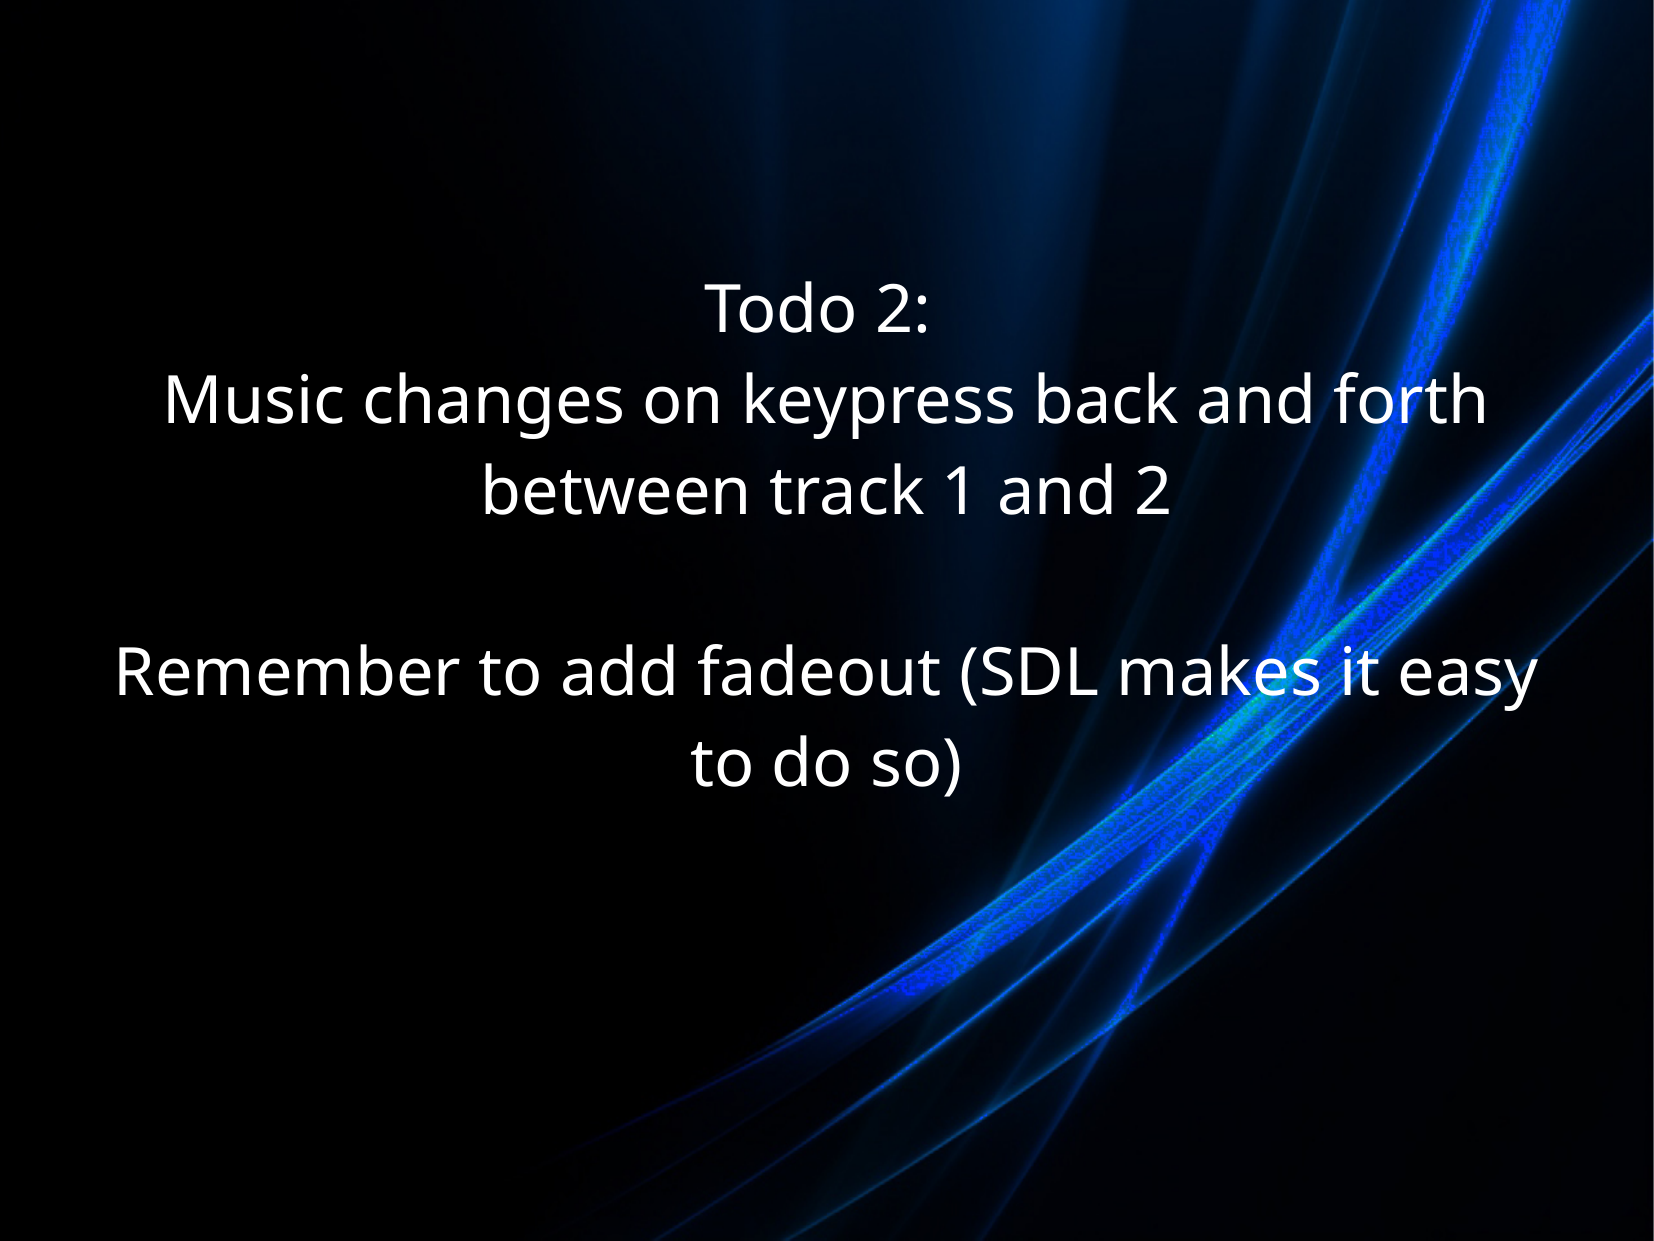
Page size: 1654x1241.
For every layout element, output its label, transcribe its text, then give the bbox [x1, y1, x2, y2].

picture [0, 0, 1654, 1241]
subtitle Todo 2: Music changes on keypress back and forth between track 1 and 2 Remember to add fadeout (SDL makes it easy to do so) [82, 49, 1571, 1109]
